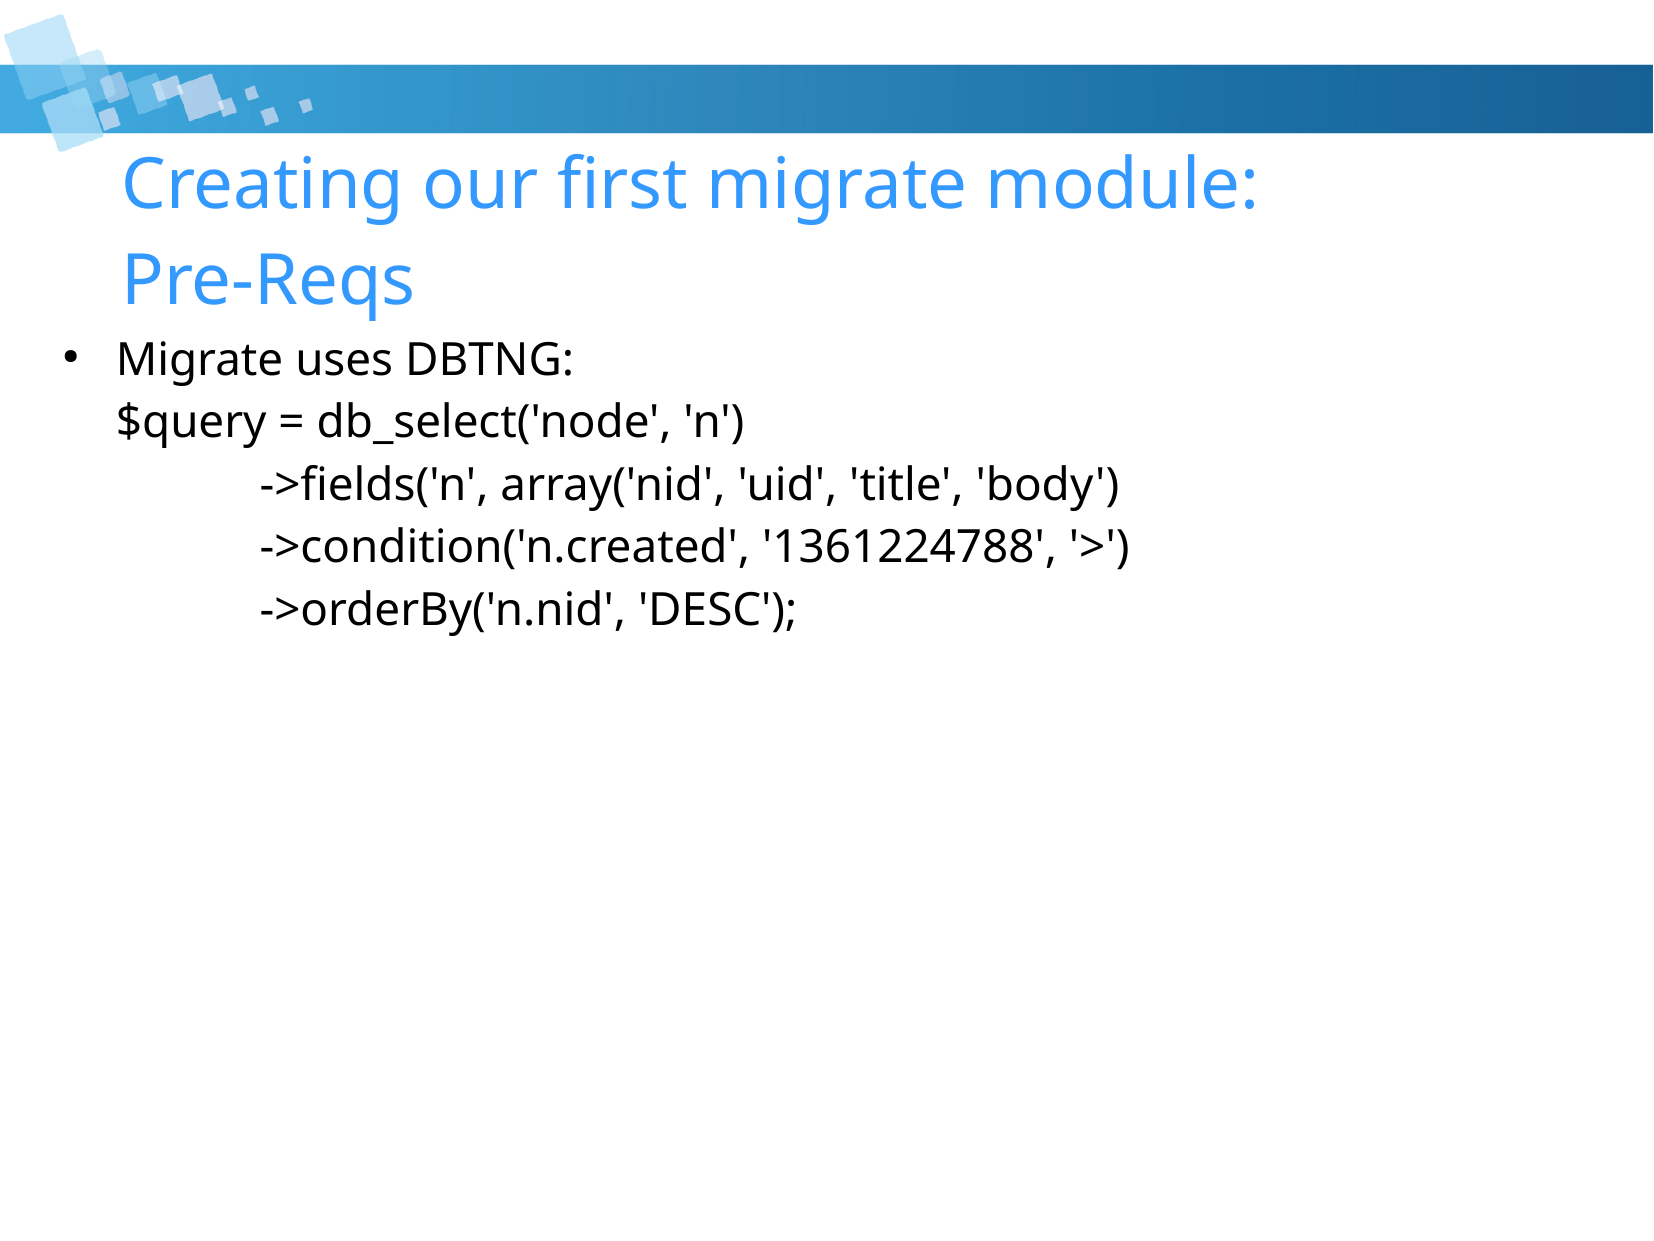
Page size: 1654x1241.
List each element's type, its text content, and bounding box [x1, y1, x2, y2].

picture [0, 0, 1653, 1238]
list Migrate uses DBTNG: $query = db_select('node', 'n') ->fields('n', array('nid', 'uid', 'title', 'body') ->condition('n.created', '1361224788', '>') ->orderBy('n.nid', 'DESC'); [45, 326, 1636, 636]
title Creating our first migrate module: Pre-Reqs [121, 125, 1534, 326]
